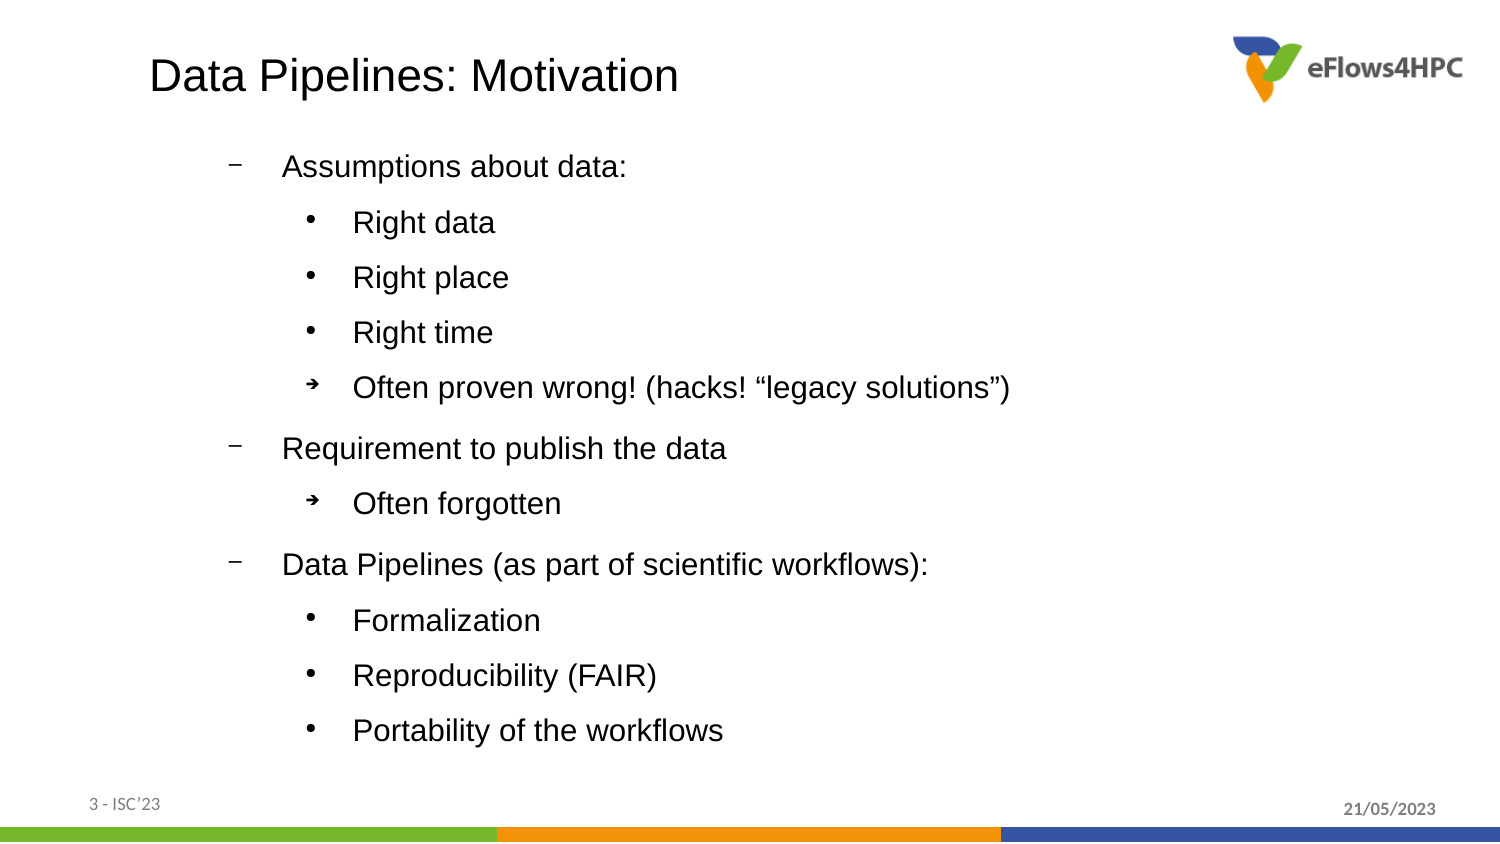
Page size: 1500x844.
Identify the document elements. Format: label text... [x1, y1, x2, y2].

picture [1202, 23, 1487, 122]
title Data Pipelines: Motivation [134, 38, 1212, 110]
list Assumptions about data: Right data Right place Right time Often proven wrong! (hacks! “legacy solutions”) Requirement to publish the data Often forgotten Data Pipelines (as part of scientific workflows): Formalization Reproducibility (FAIR) Portability of the workflows [125, 139, 1388, 788]
